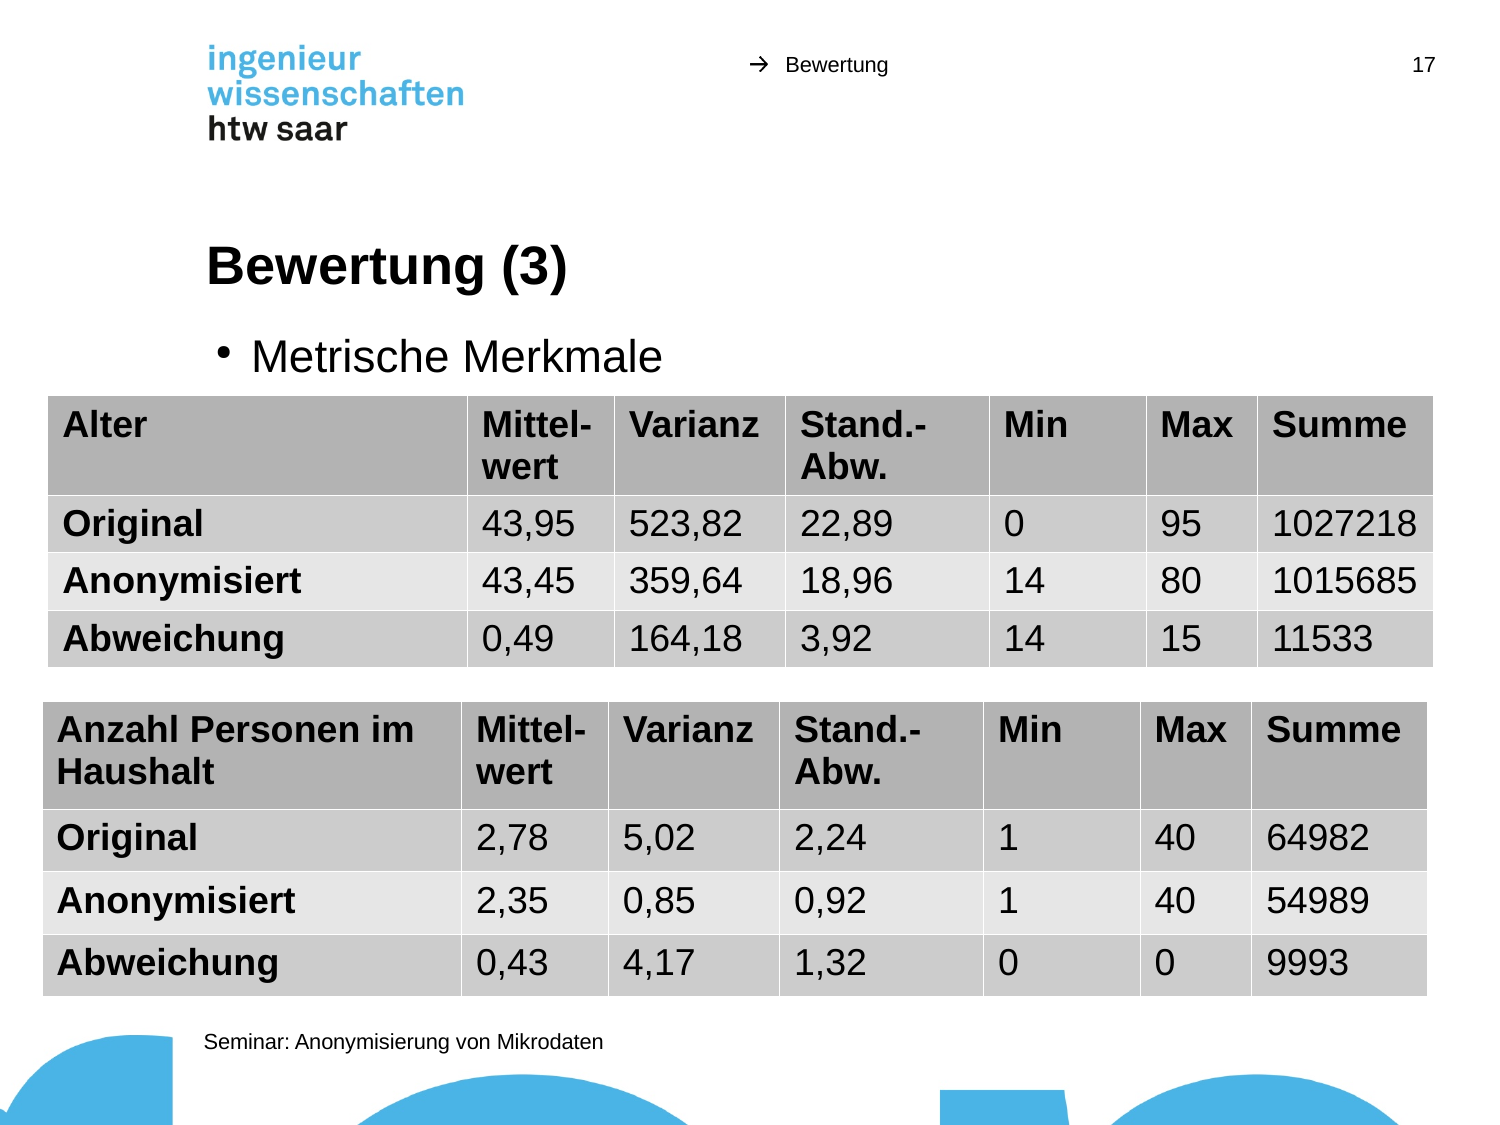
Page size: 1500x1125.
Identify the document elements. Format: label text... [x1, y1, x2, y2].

table_cell 4,17 [609, 935, 779, 996]
table_header Min [984, 702, 1140, 809]
table_cell 0 [990, 496, 1146, 552]
table_cell 1 [984, 872, 1140, 934]
table_cell Abweichung [43, 935, 461, 996]
text_box Metrische Merkmale [200, 318, 1217, 395]
table_cell 0 [984, 935, 1140, 996]
table_cell 18,96 [786, 553, 989, 610]
table_cell 2,35 [462, 872, 608, 934]
table_header Max [1147, 396, 1257, 495]
table_cell 1,32 [780, 935, 983, 996]
table_cell 0,85 [609, 872, 779, 934]
table_cell 3,92 [786, 611, 989, 667]
table_cell 14 [990, 611, 1146, 667]
picture [0, 0, 1500, 1125]
table_cell 0,43 [462, 935, 608, 996]
table_header Varianz [609, 702, 779, 809]
table_cell 40 [1141, 872, 1251, 934]
table_cell 9993 [1252, 935, 1427, 996]
table_cell Abweichung [48, 611, 467, 667]
table_cell Original [43, 810, 461, 871]
text_box Bewertung (3) [200, 224, 1270, 324]
slide_number <Nummer> [1341, 34, 1442, 94]
table_cell 43,95 [468, 496, 614, 552]
table_cell 1 [984, 810, 1140, 871]
table_cell 0,92 [780, 872, 983, 934]
table_cell 0 [1141, 935, 1251, 996]
table_header Mittel-wert [468, 396, 614, 495]
table_header Stand.- Abw. [786, 396, 989, 495]
table_cell 0,49 [468, 611, 614, 667]
table_cell 2,24 [780, 810, 983, 871]
table_cell 54989 [1252, 872, 1427, 934]
table_header Alter [48, 396, 467, 495]
table_cell 40 [1141, 810, 1251, 871]
table_header Min [990, 396, 1146, 495]
table_header Stand.- Abw. [780, 702, 983, 809]
table_cell 64982 [1252, 810, 1427, 871]
table_header Max [1141, 702, 1251, 809]
table_header Mittel-wert [462, 702, 608, 809]
table_cell 359,64 [615, 553, 785, 610]
table_cell 43,45 [468, 553, 614, 610]
table_cell 80 [1147, 553, 1257, 610]
table_cell Original [48, 496, 467, 552]
slide_number Bewertung [779, 34, 1312, 94]
table_cell Anonymisiert [48, 553, 467, 610]
table_header Summe [1252, 702, 1427, 809]
table_cell 22,89 [786, 496, 989, 552]
table_cell 95 [1147, 496, 1257, 552]
table_cell 2,78 [462, 810, 608, 871]
table_cell Anonymisiert [43, 872, 461, 934]
table_cell 14 [990, 553, 1146, 610]
table_cell 11533 [1258, 611, 1433, 667]
table_header Varianz [615, 396, 785, 495]
table_header Summe [1258, 396, 1433, 495]
table_cell 164,18 [615, 611, 785, 667]
table_header Anzahl Personen im Haushalt [43, 702, 461, 809]
table_cell 15 [1147, 611, 1257, 667]
table_cell 1027218 [1258, 496, 1433, 552]
table_cell 1015685 [1258, 553, 1433, 610]
table_cell 523,82 [615, 496, 785, 552]
footer Seminar: Anonymisierung von Mikrodaten [200, 1011, 676, 1072]
table_cell 5,02 [609, 810, 779, 871]
